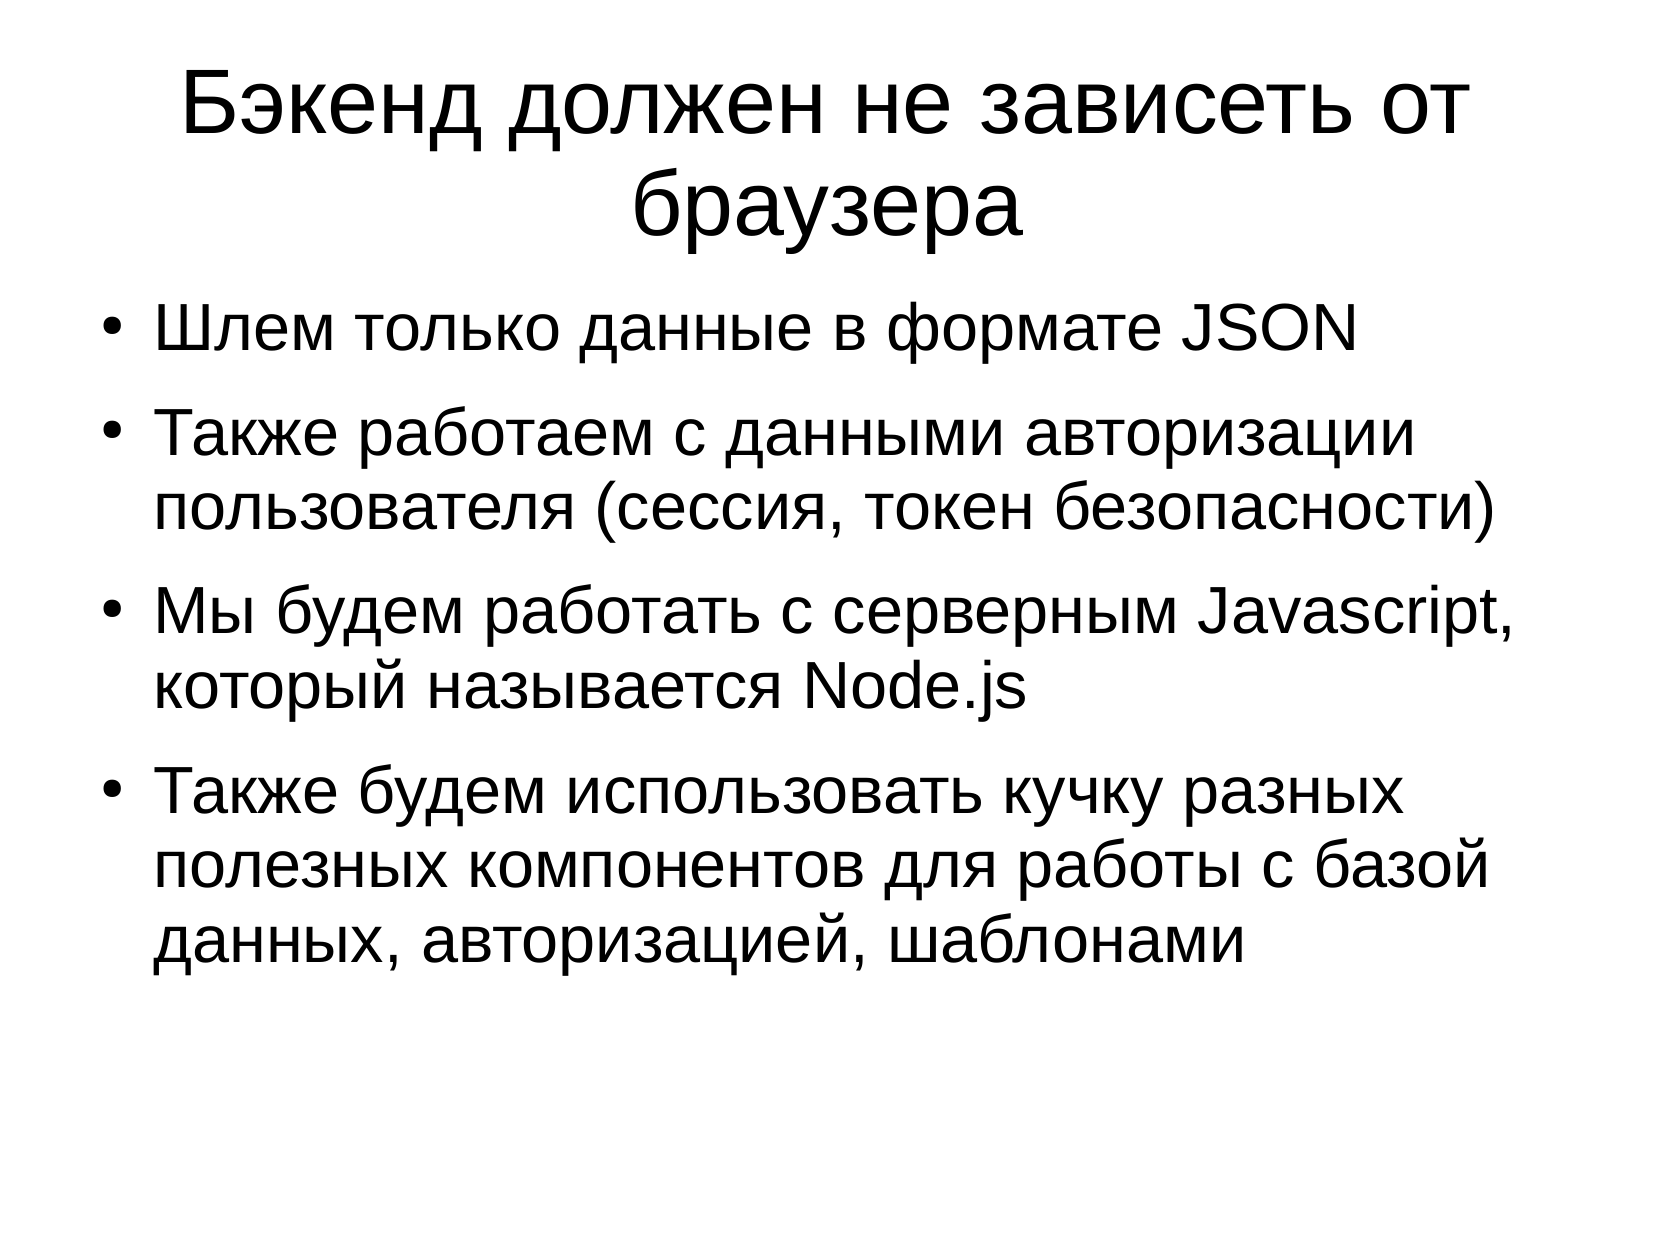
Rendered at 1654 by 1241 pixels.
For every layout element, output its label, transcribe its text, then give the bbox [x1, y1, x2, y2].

list Шлем только данные в формате JSON Также работаем с данными авторизации пользователя (сессия, токен безопасности) Мы будем работать с серверным Javascript, который называется Node.js Также будем использовать кучку разных полезных компонентов для работы с базой данных, авторизацией, шаблонами [82, 290, 1571, 1010]
title Бэкенд должен не зависеть от браузера [82, 49, 1571, 257]
